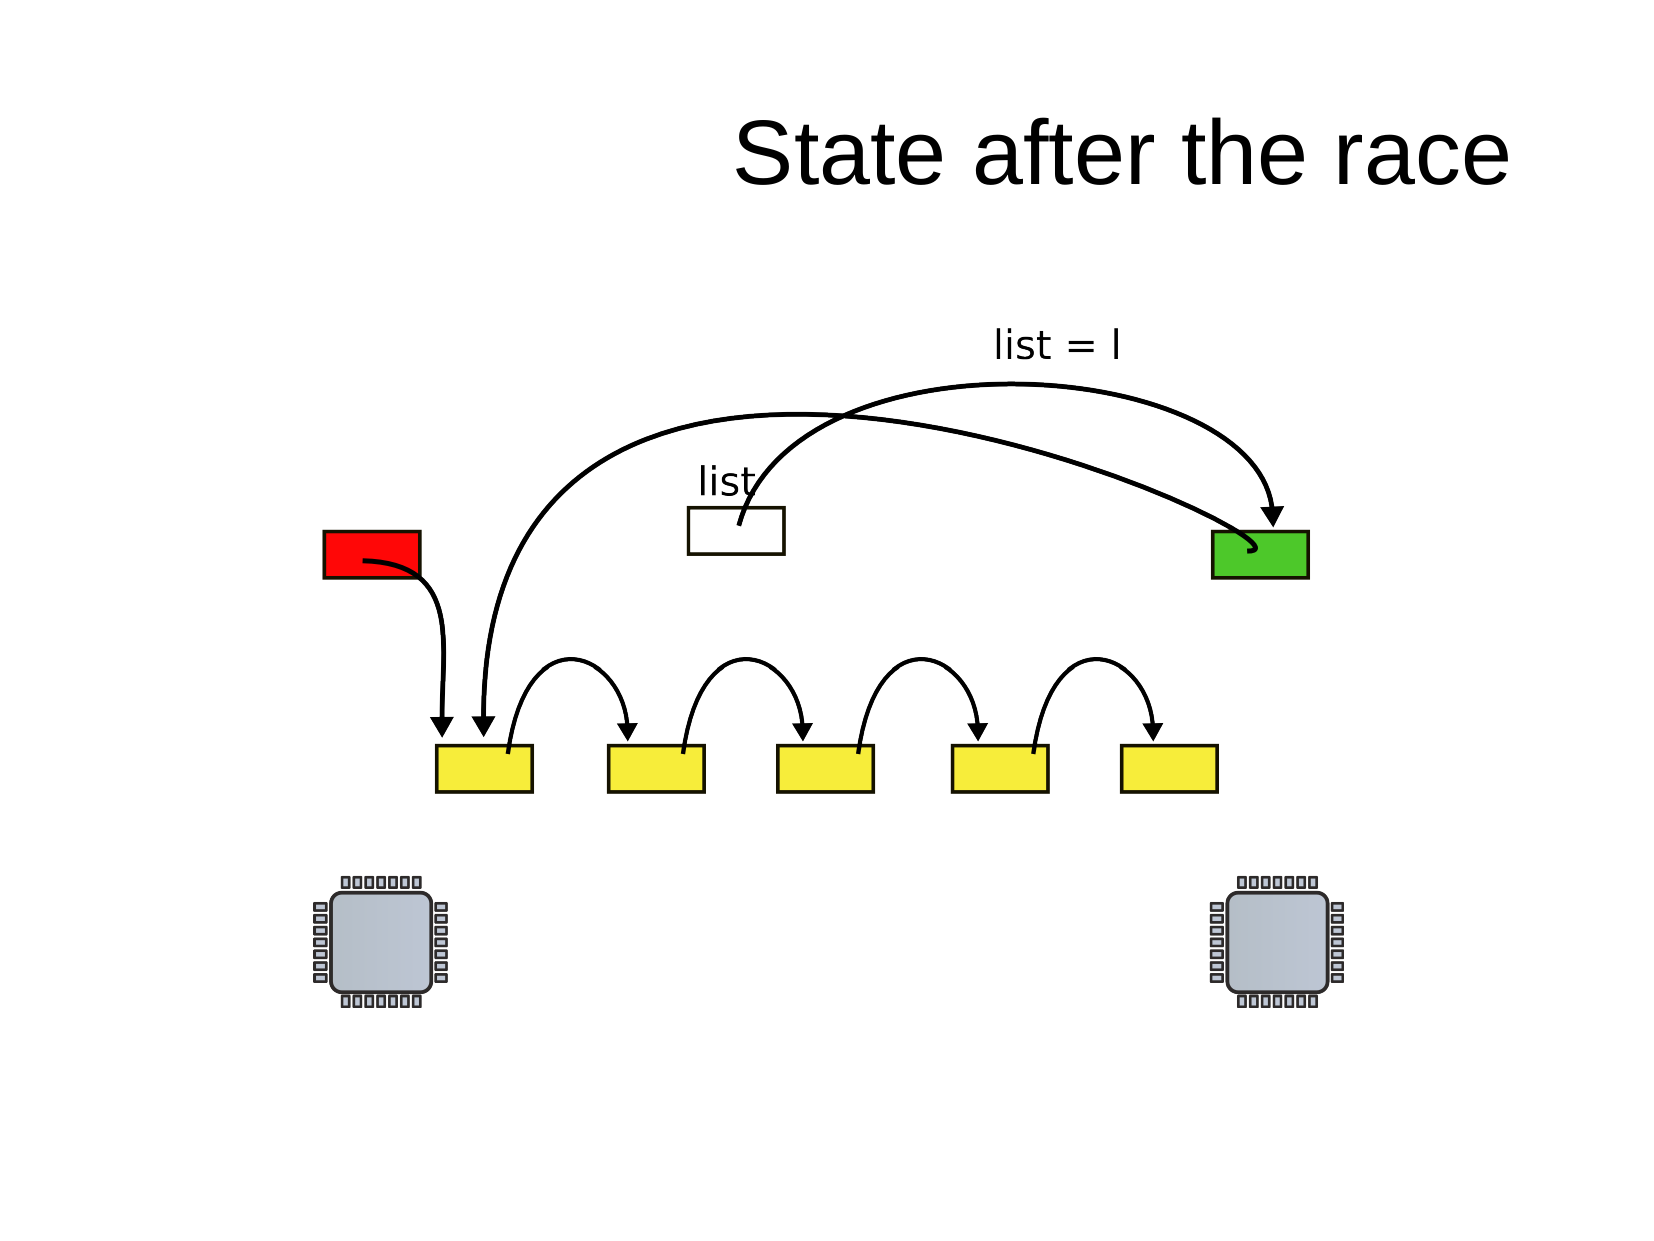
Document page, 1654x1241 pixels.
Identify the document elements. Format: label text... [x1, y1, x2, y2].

picture [313, 328, 1344, 1008]
title State after the race [675, 49, 1571, 257]
